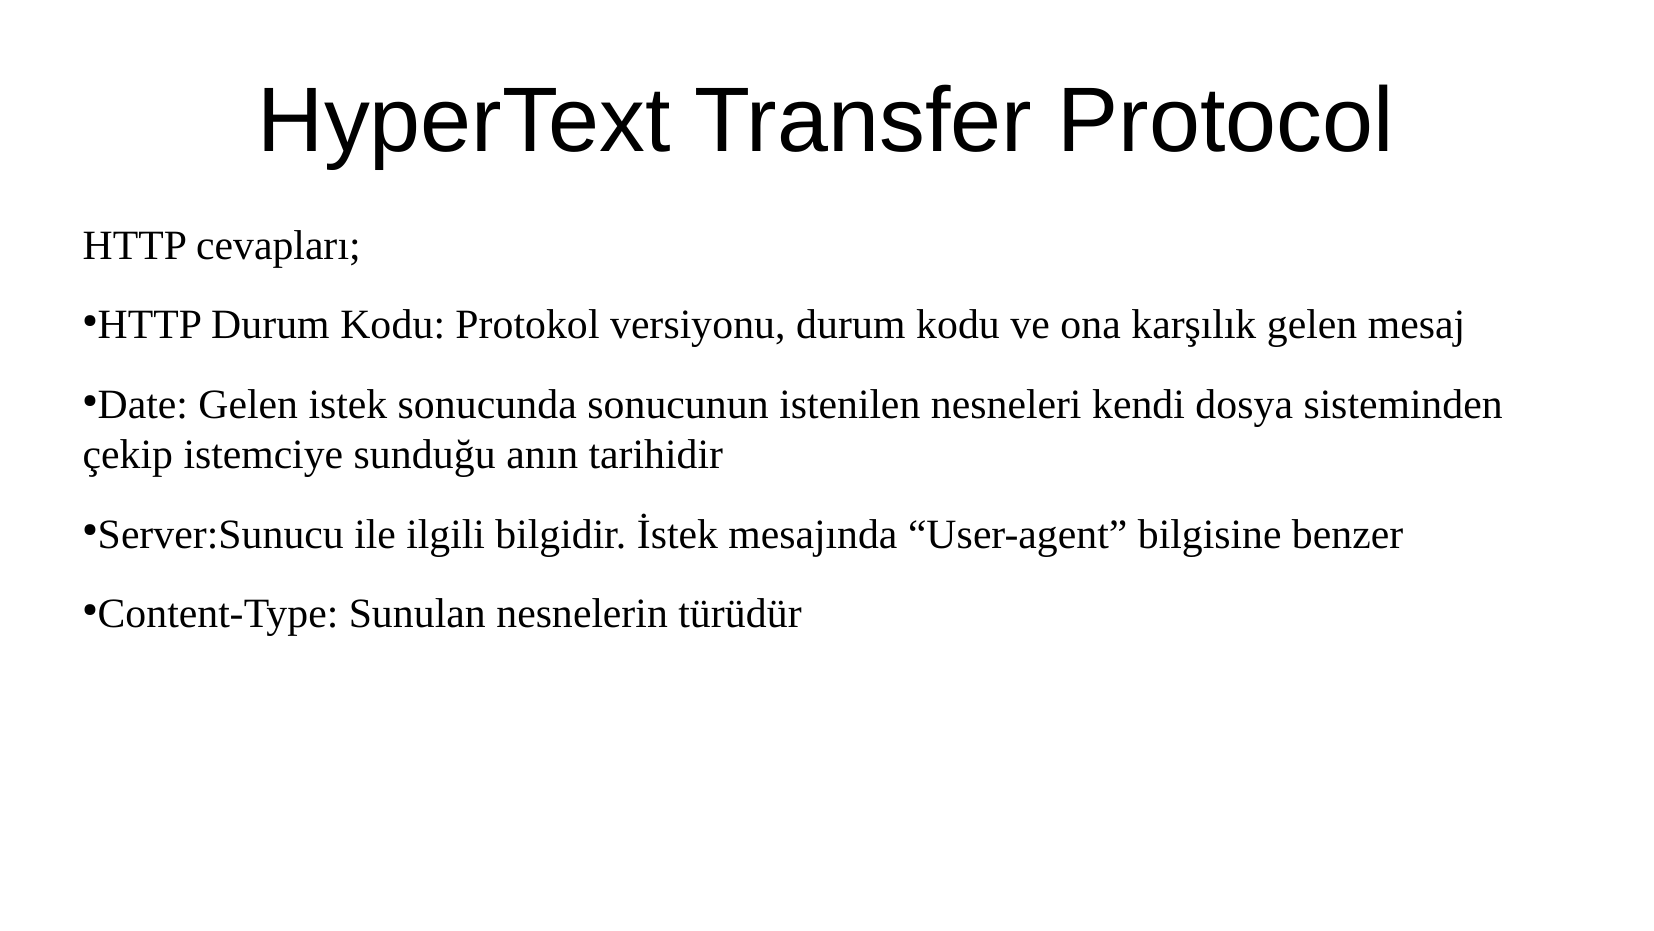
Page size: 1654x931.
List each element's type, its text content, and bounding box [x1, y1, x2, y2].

title HyperText Transfer Protocol [82, 37, 1571, 193]
list HTTP cevapları; HTTP Durum Kodu: Protokol versiyonu, durum kodu ve ona karşılık gelen mesaj Date: Gelen istek sonucunda sonucunun istenilen nesneleri kendi dosya sisteminden çekip istemciye sunduğu anın tarihidir Server:Sunucu ile ilgili bilgidir. İstek mesajında “User-agent” bilgisine benzer Content-Type: Sunulan nesnelerin türüdür [82, 217, 1571, 758]
